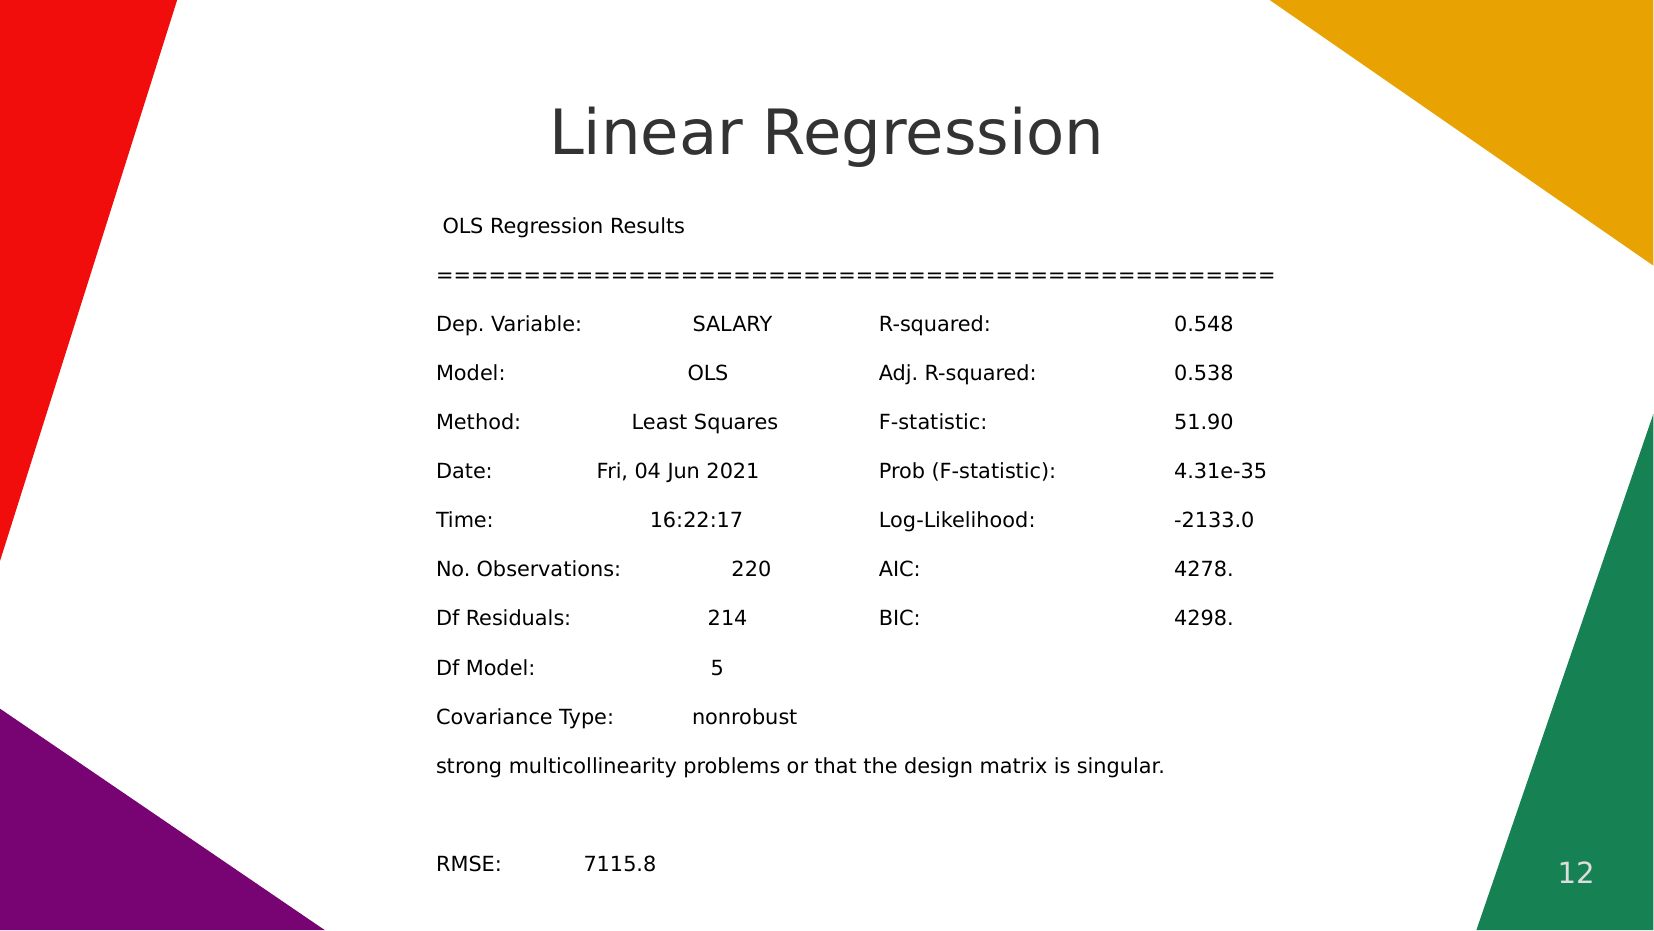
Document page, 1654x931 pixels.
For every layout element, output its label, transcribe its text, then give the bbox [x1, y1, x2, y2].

title Linear Regression [118, 59, 1536, 207]
text_box OLS Regression Results ================================================ Dep. Variable: SALARY R-squared: 0.548 Model: OLS Adj. R-squared: 0.538 Method: Least Squares F-statistic: 51.90 Date: Fri, 04 Jun 2021 Prob (F-statistic): 4.31e-35 Time: 16:22:17 Log-Likelihood: -2133.0 No. Observations: 220 AIC: 4278. Df Residuals: 214 BIC: 4298. Df Model: 5 Covariance Type: nonrobust strong multicollinearity problems or that the design matrix is singular. RMSE: 7115.8 [421, 206, 1654, 438]
